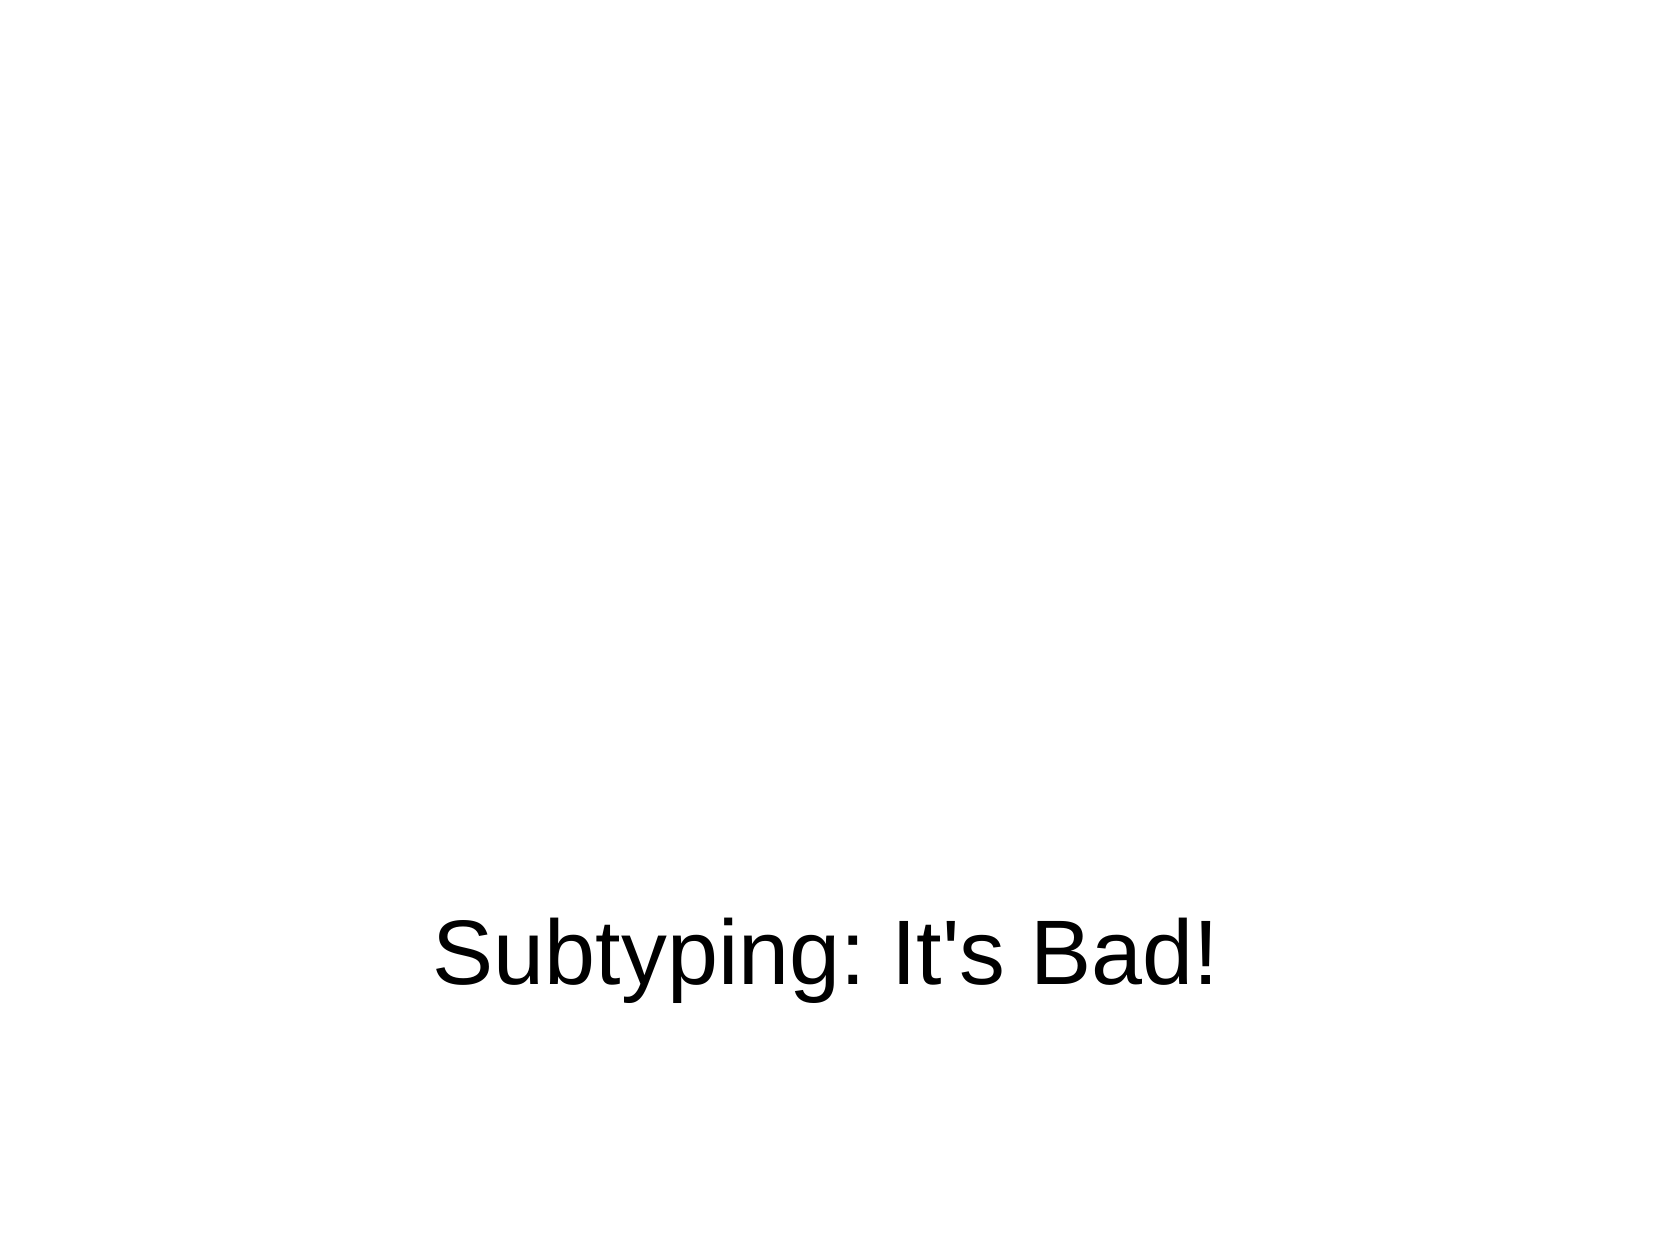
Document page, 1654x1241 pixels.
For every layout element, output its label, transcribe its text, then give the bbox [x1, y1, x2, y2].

title Subtyping: It's Bad! [82, 765, 1571, 1141]
